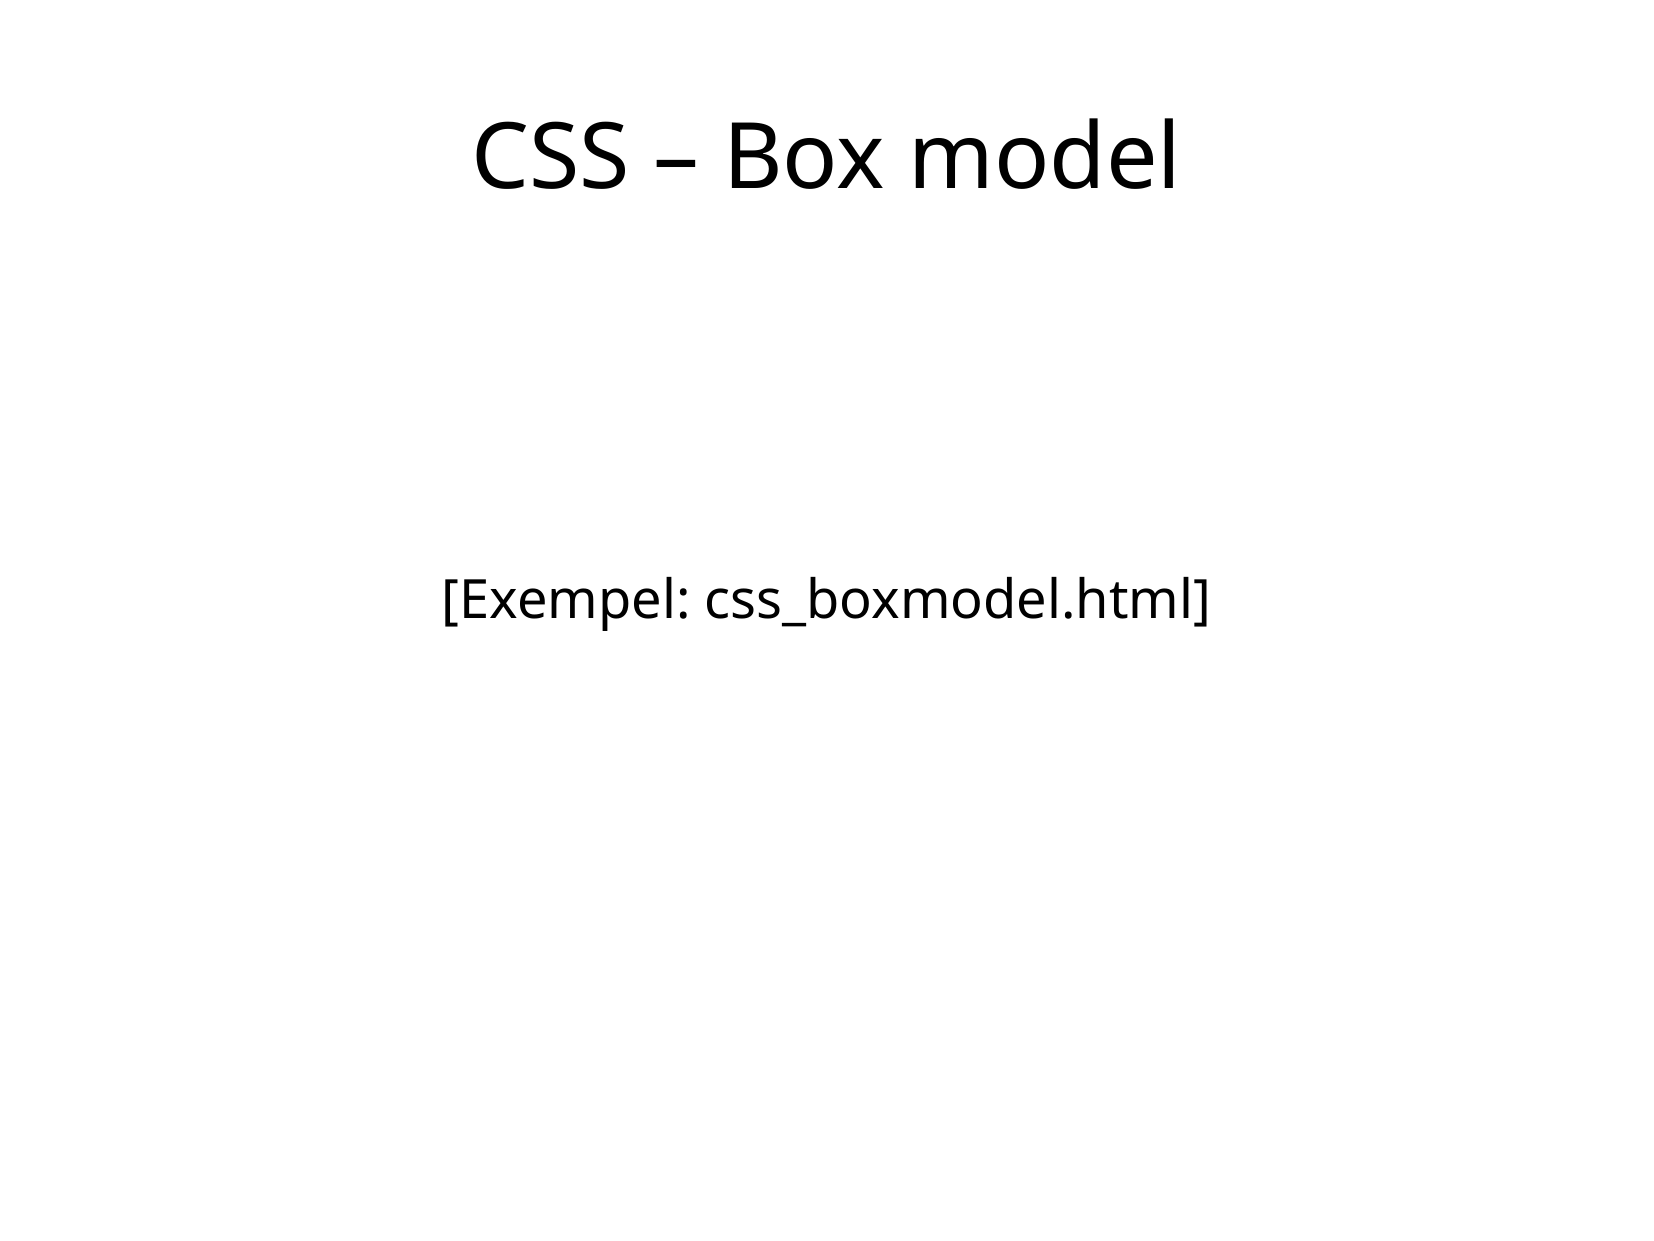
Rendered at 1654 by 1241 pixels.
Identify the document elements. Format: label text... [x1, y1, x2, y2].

text_box [Exempel: css_boxmodel.html] [383, 561, 1270, 617]
title CSS – Box model [82, 49, 1571, 257]
